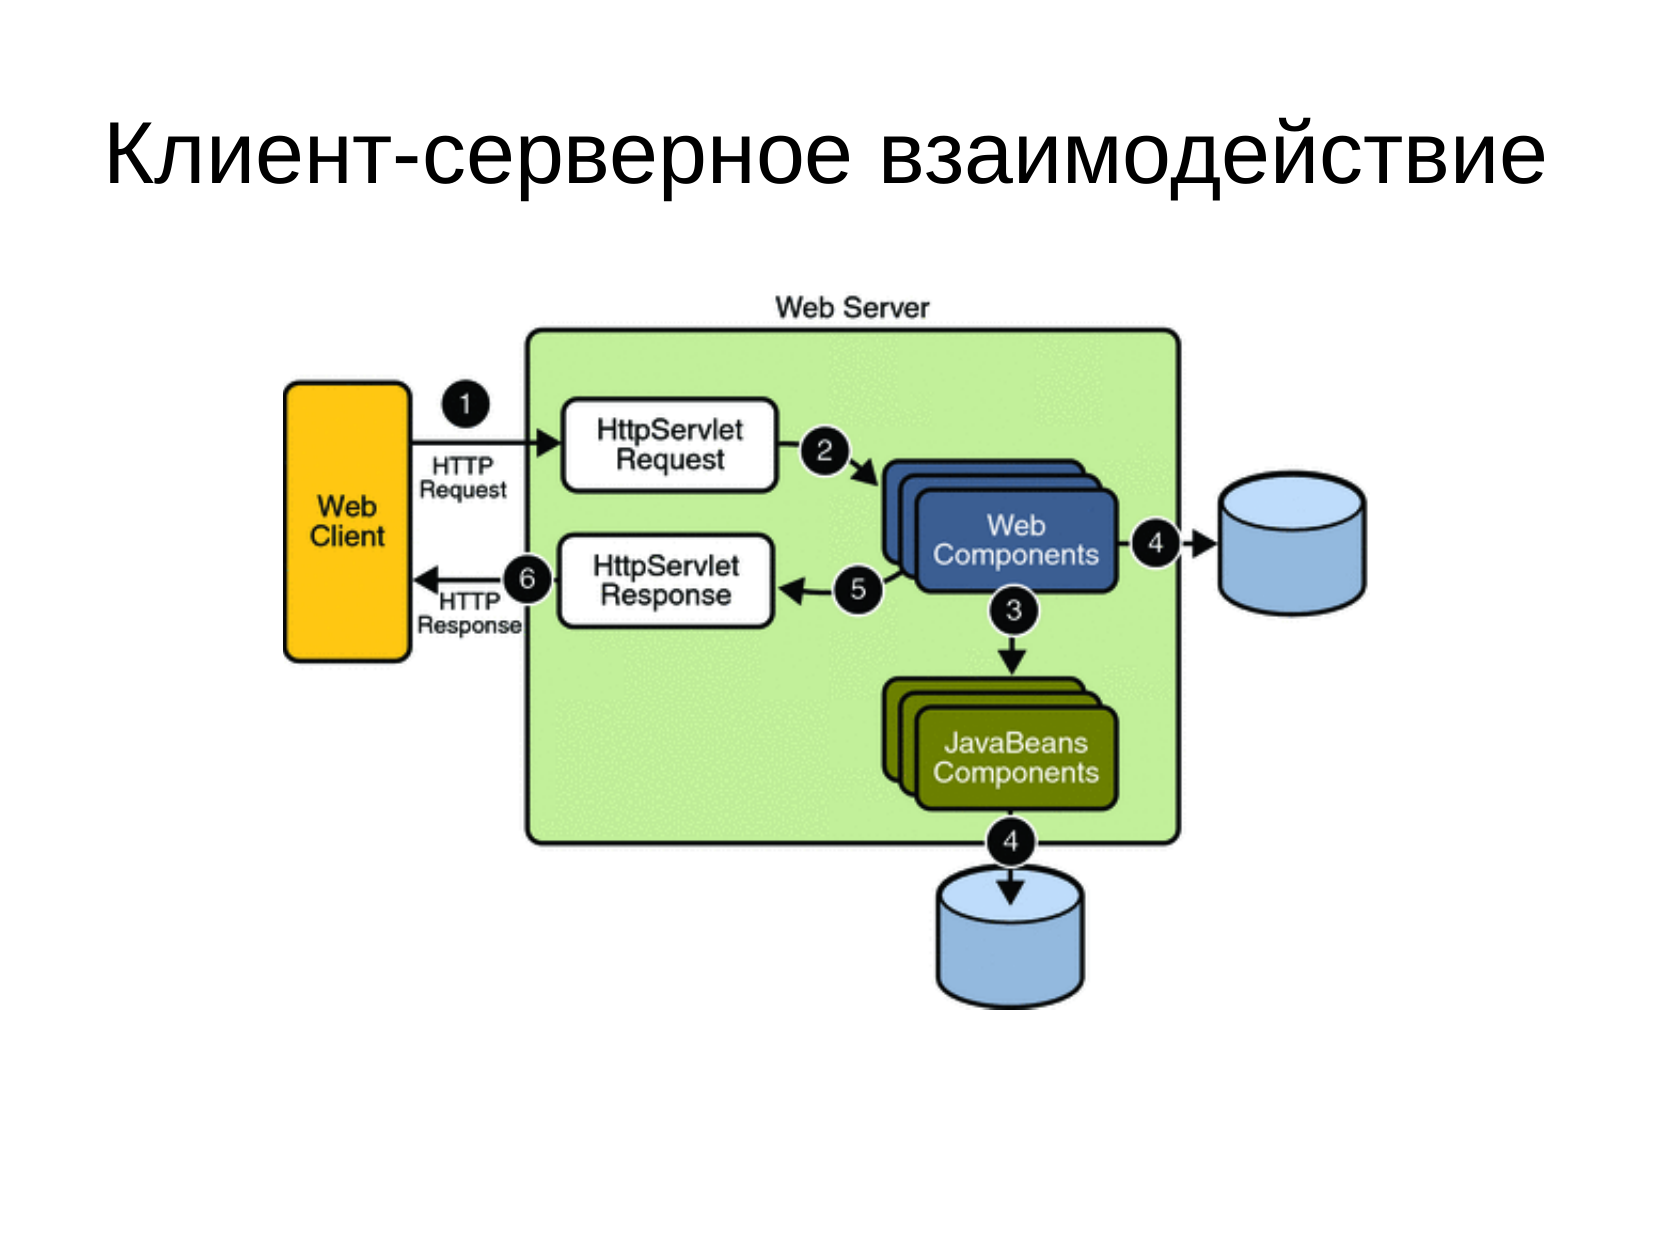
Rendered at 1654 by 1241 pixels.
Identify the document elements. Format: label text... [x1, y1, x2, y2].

picture [283, 290, 1370, 1010]
title Клиент-серверное взаимодействие [82, 49, 1571, 257]
